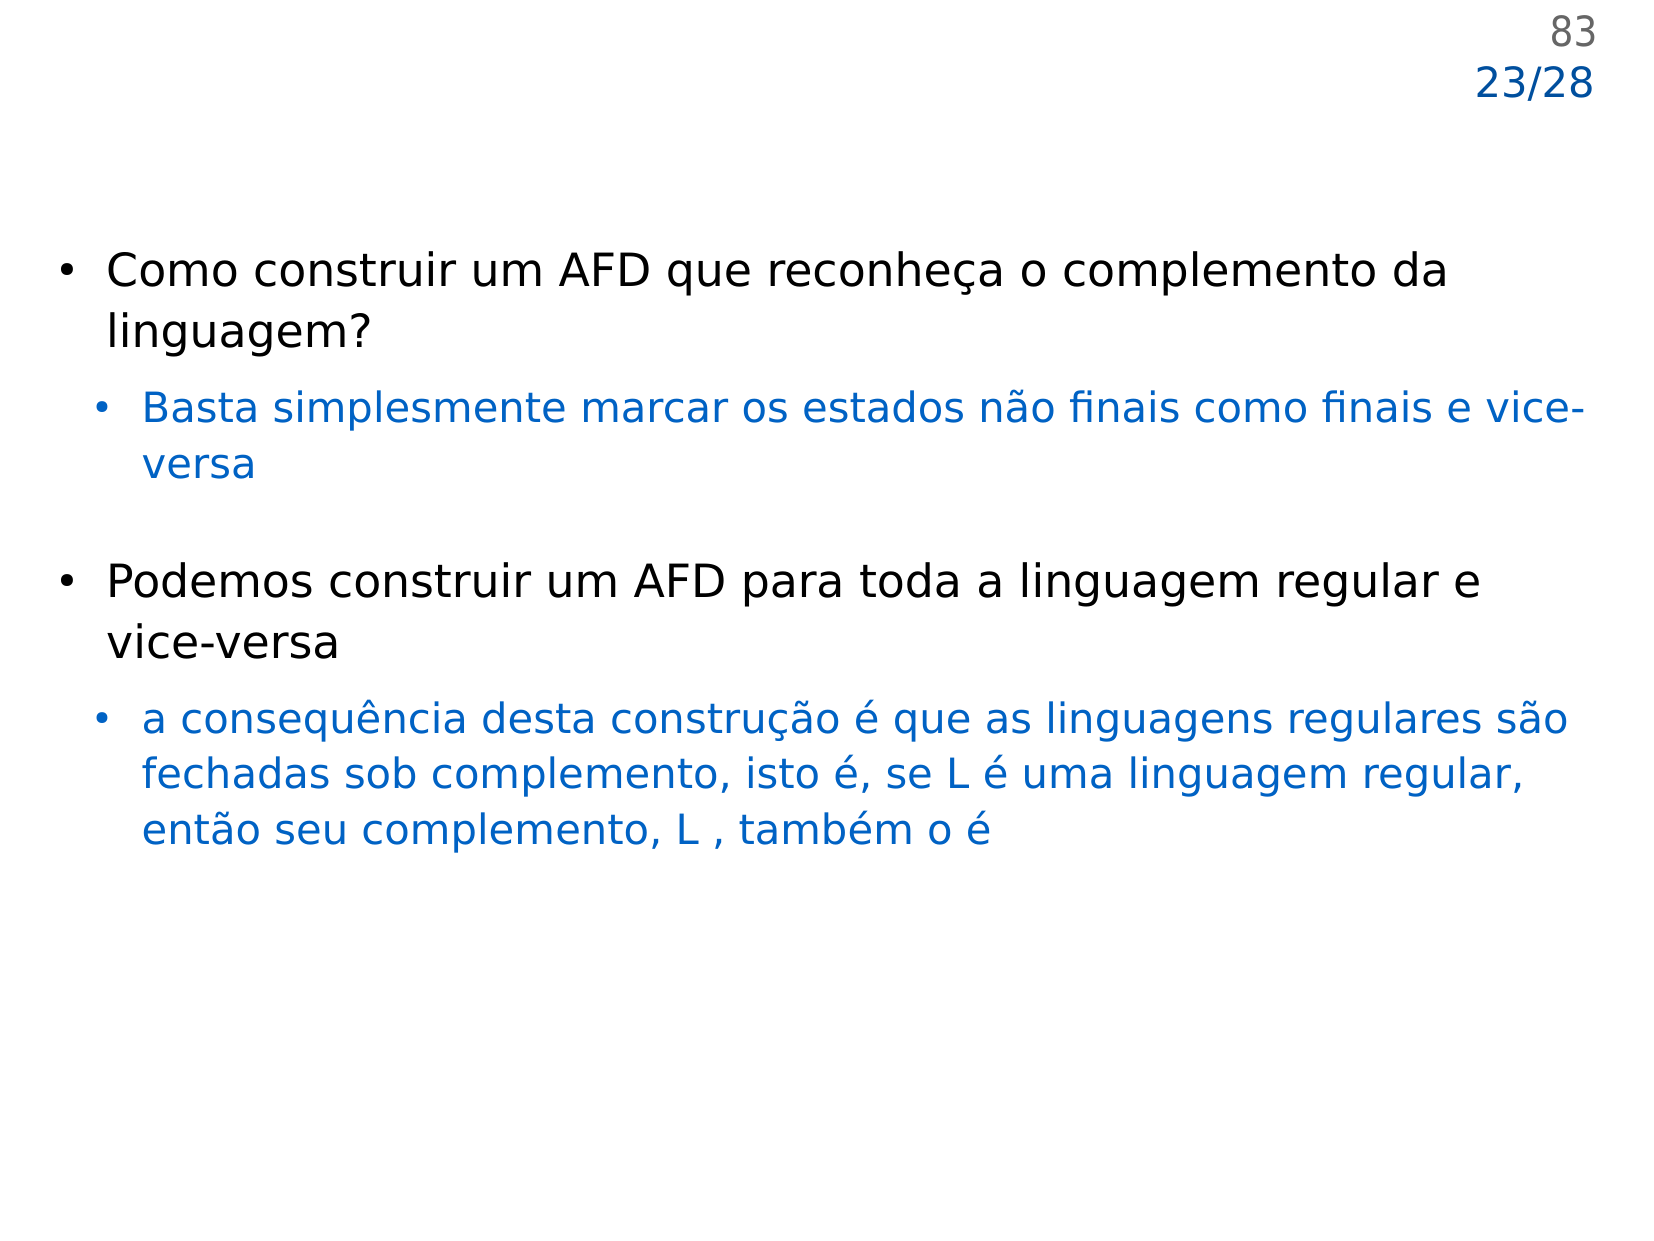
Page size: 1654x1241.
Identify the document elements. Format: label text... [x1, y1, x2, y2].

list Como construir um AFD que reconheça o complemento da linguagem? Basta simplesmente marcar os estados não finais como finais e vice-versa Podemos construir um AFD para toda a linguagem regular e vice-versa a consequência desta construção é que as linguagens regulares são fechadas sob complemento, isto é, se L é uma linguagem regular, então seu complemento, L , também o é [59, 236, 1595, 1211]
text_box 83 [1375, 0, 1613, 64]
